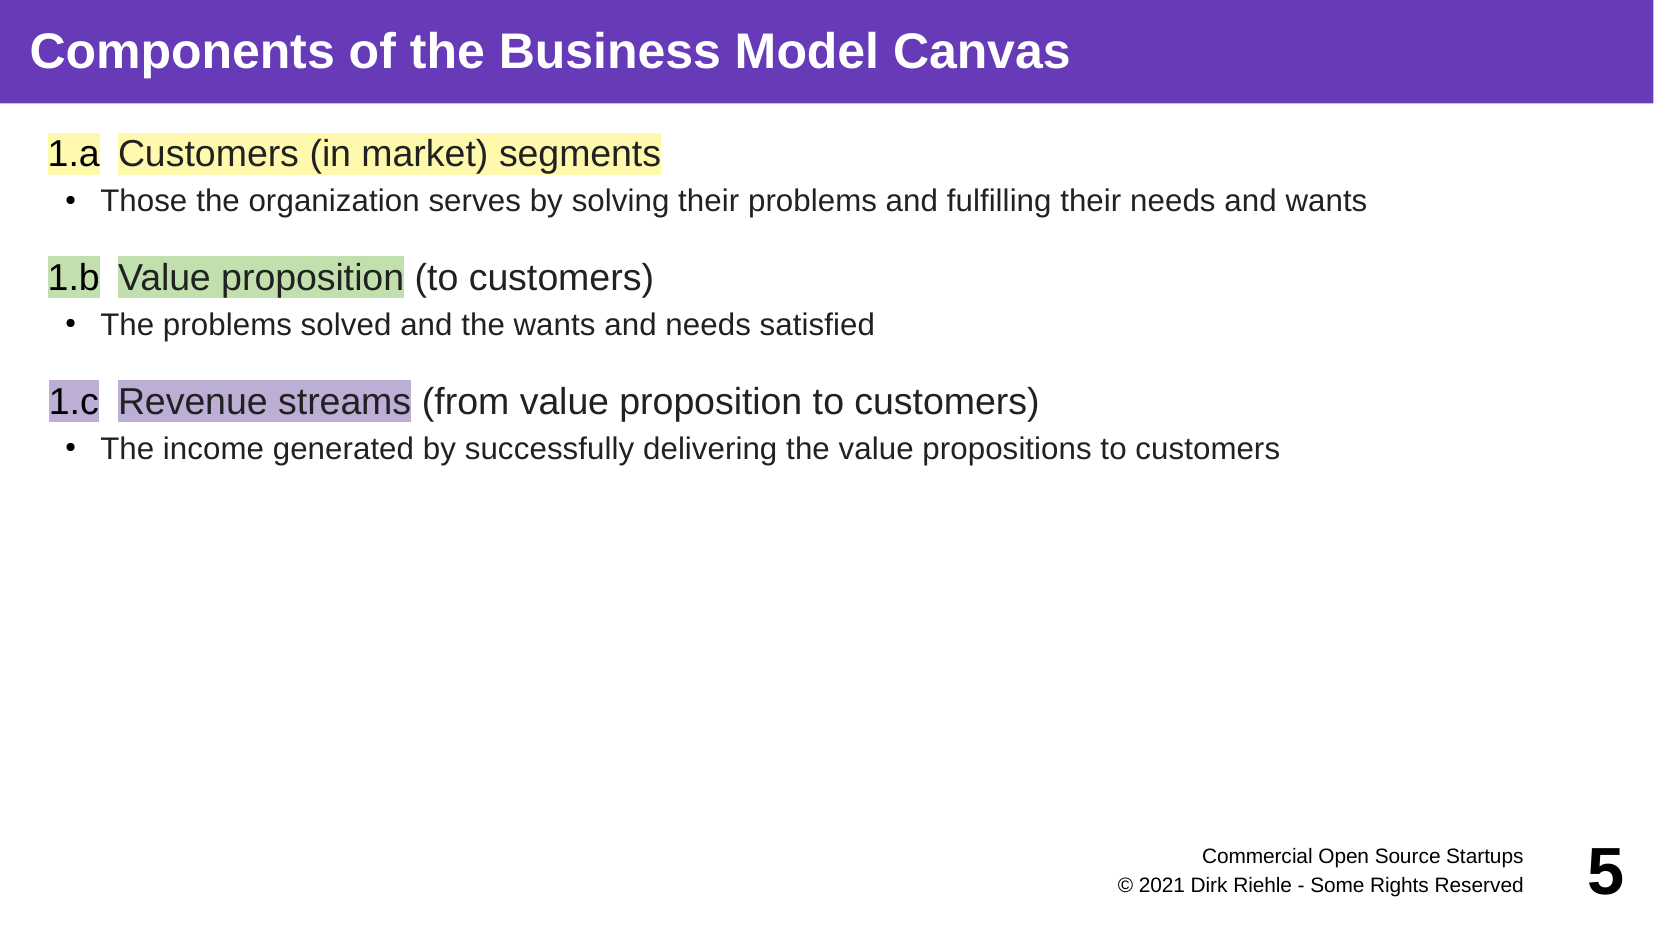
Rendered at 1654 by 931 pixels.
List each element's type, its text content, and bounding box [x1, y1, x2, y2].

title Components of the Business Model Canvas [0, 0, 1654, 104]
list Customers (in market) segments Those the organization serves by solving their problems and fulfilling their needs and wants Value proposition (to customers) The problems solved and the wants and needs satisfied Revenue streams (from value proposition to customers) The income generated by successfully delivering the value propositions to customers [29, 132, 1625, 813]
